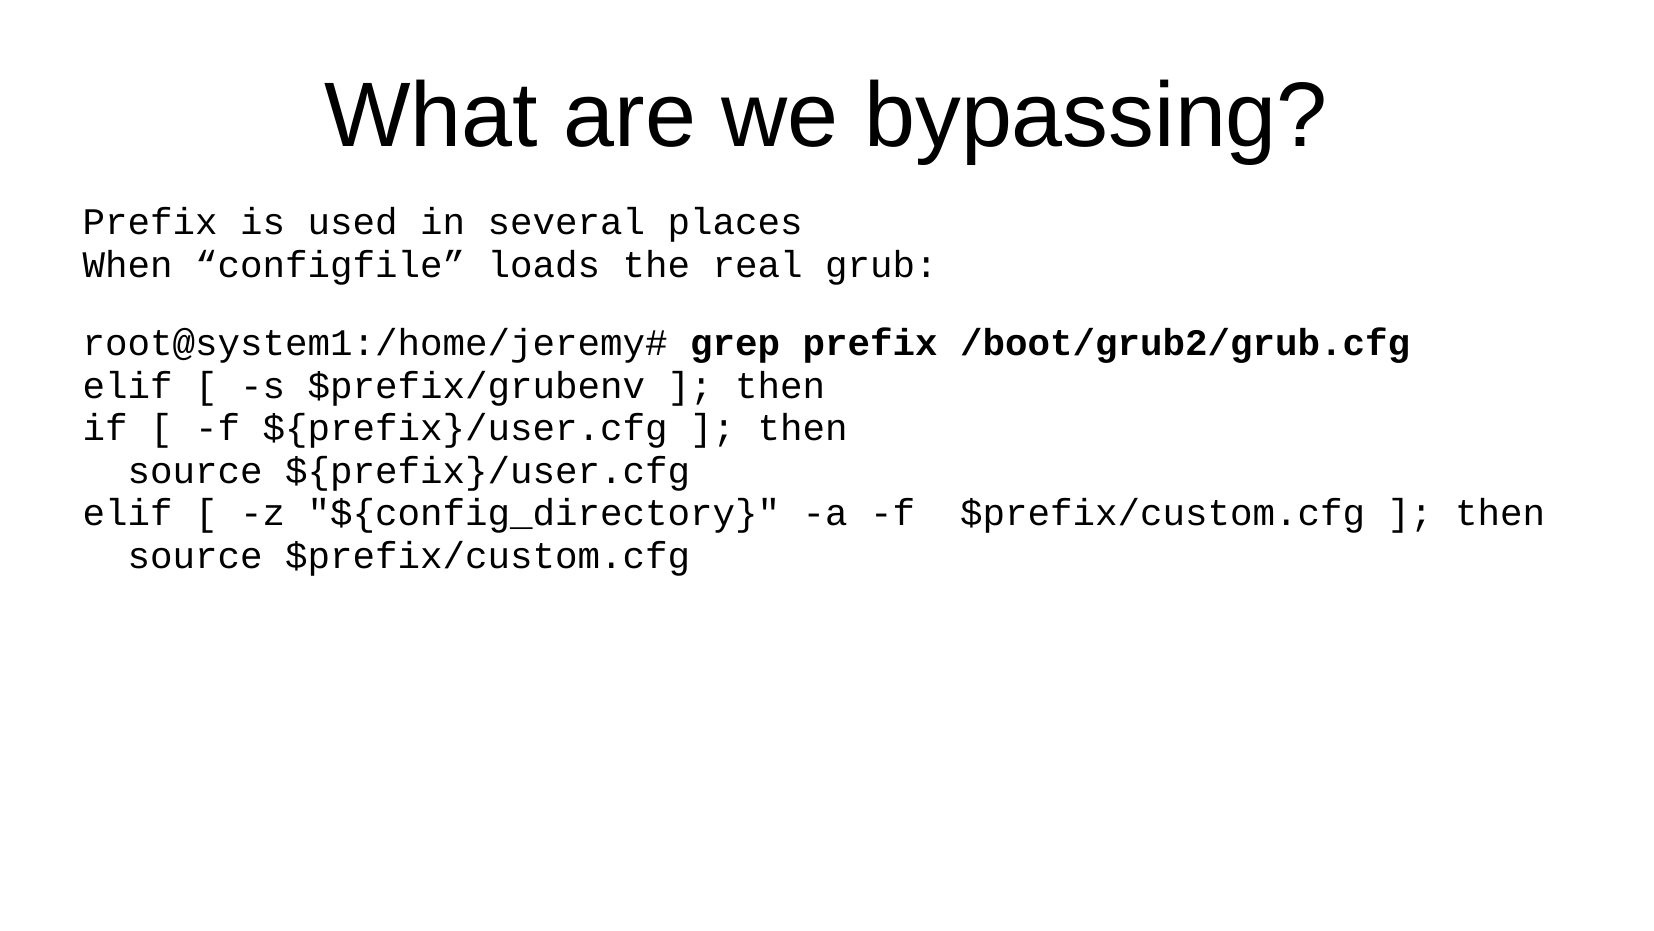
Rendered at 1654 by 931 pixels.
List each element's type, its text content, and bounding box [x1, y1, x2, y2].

subtitle Prefix is used in several places When “configfile” loads the real grub: root@system1:/home/jeremy# grep prefix /boot/grub2/grub.cfg elif [ -s $prefix/grubenv ]; then if [ -f ${prefix}/user.cfg ]; then source ${prefix}/user.cfg elif [ -z "${config_directory}" -a -f $prefix/custom.cfg ]; then source $prefix/custom.cfg [82, 203, 1571, 914]
title What are we bypassing? [82, 37, 1571, 193]
